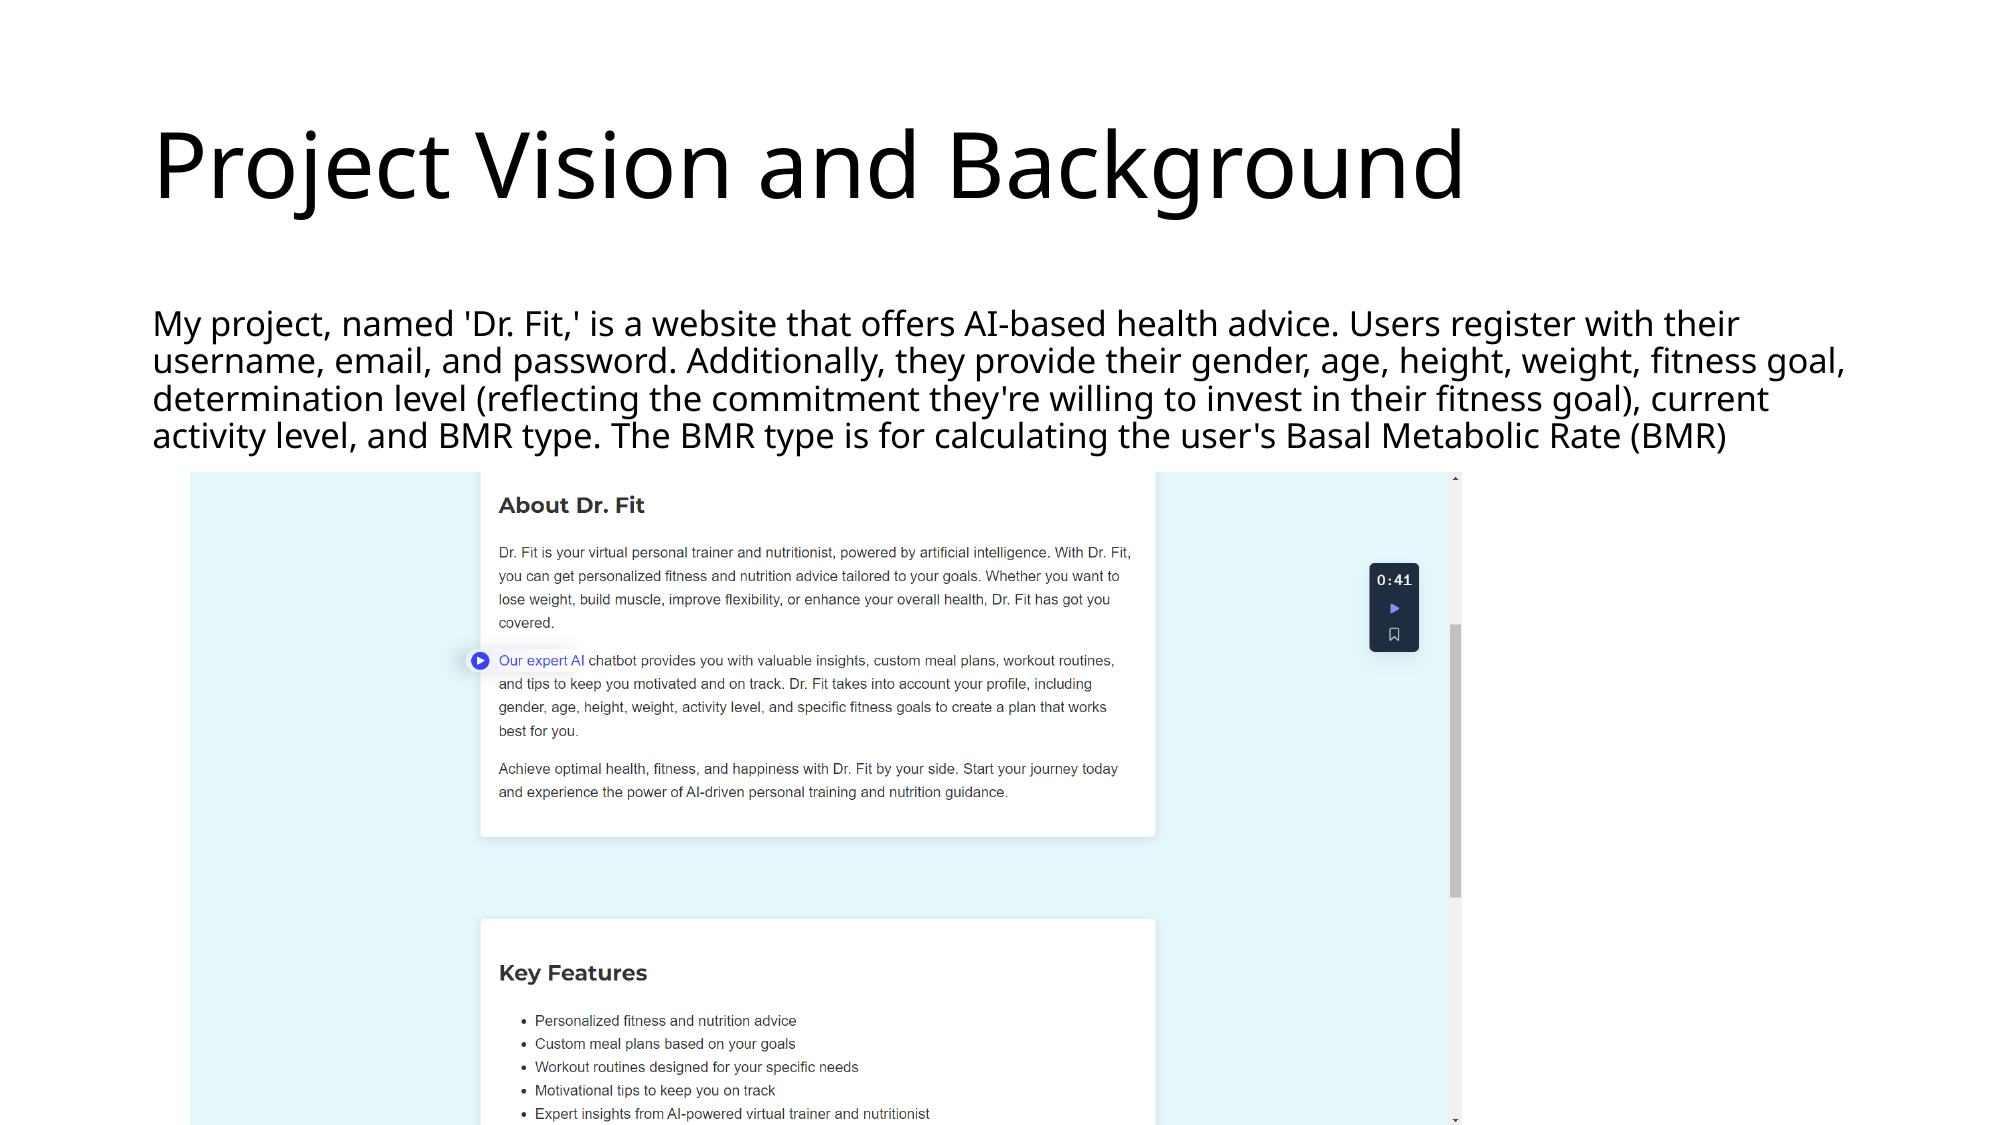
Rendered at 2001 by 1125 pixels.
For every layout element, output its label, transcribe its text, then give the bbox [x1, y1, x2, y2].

title Project Vision and Background [137, 59, 1863, 278]
picture [190, 472, 1462, 1125]
list My project, named 'Dr. Fit,' is a website that offers AI-based health advice. Users register with their username, email, and password. Additionally, they provide their gender, age, height, weight, fitness goal, determination level (reflecting the commitment they're willing to invest in their fitness goal), current activity level, and BMR type. The BMR type is for calculating the user's Basal Metabolic Rate (BMR) [137, 299, 1863, 491]
